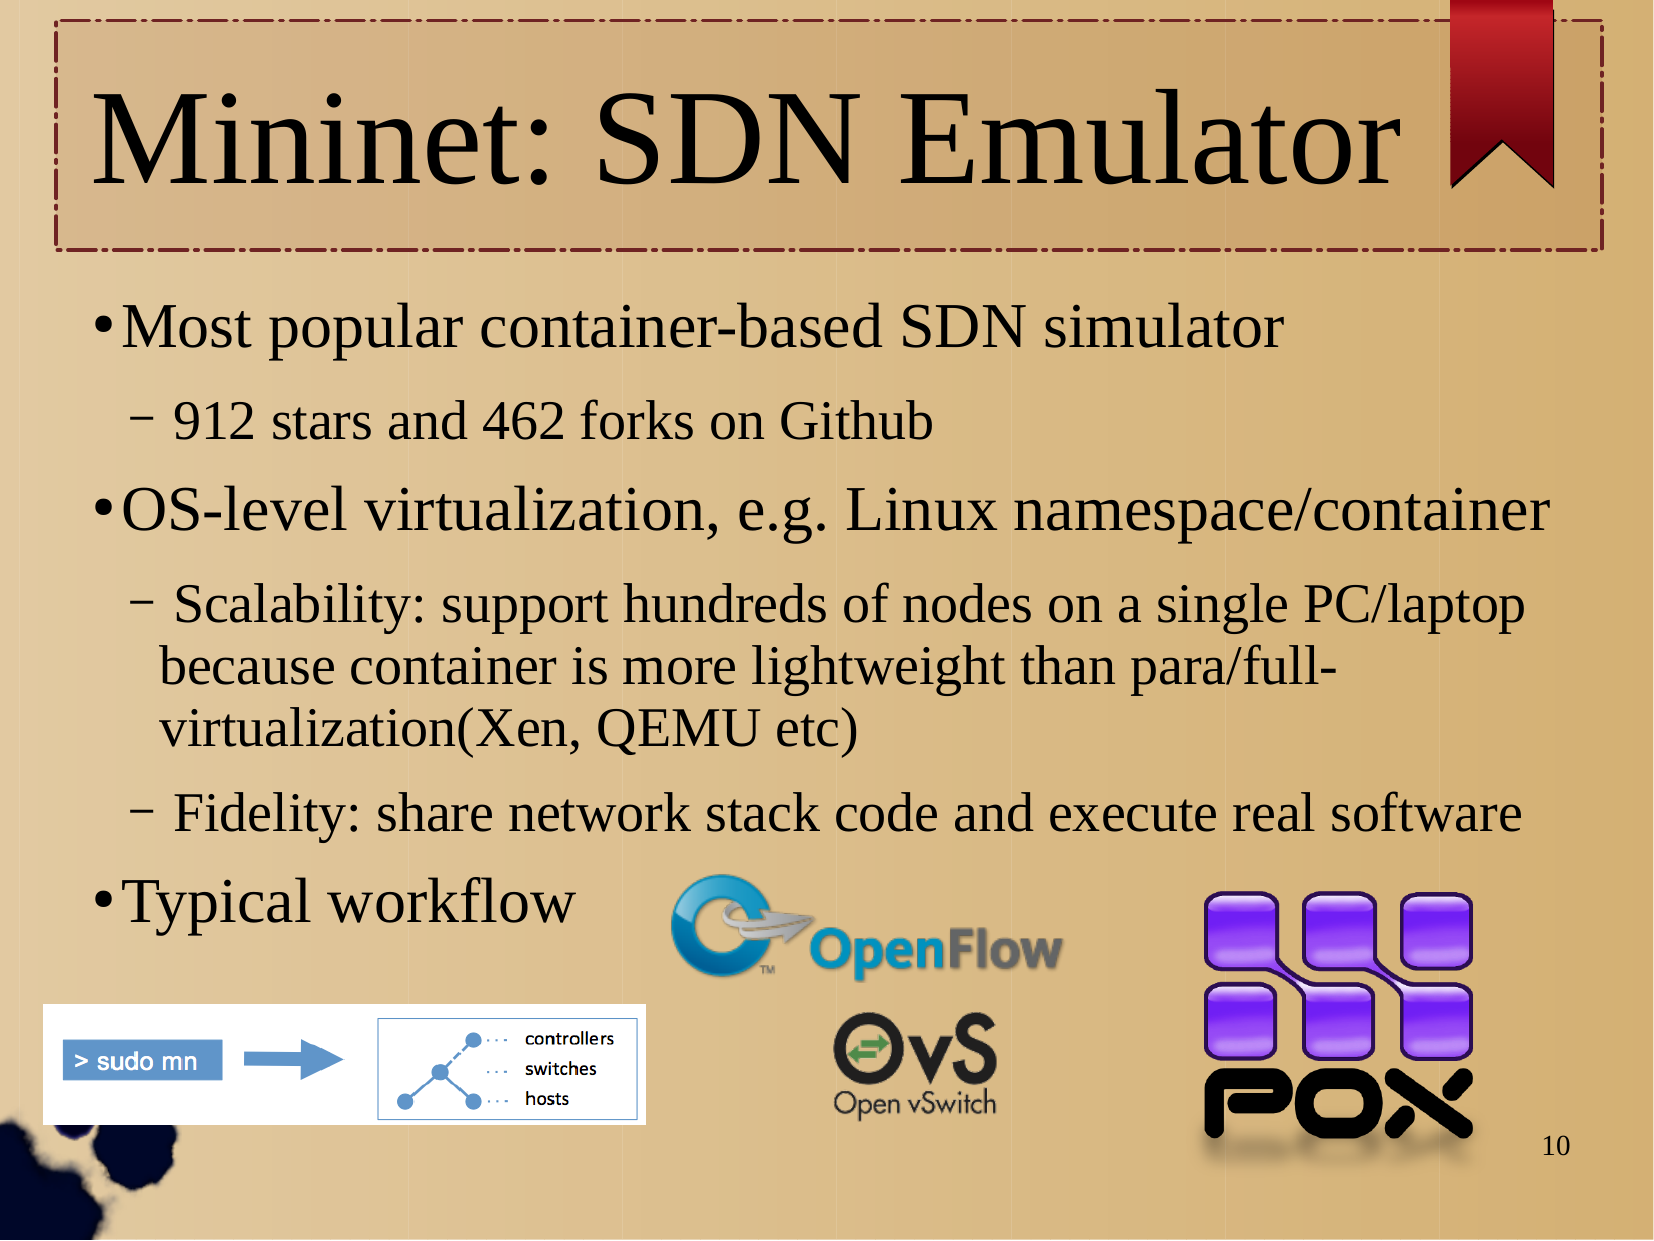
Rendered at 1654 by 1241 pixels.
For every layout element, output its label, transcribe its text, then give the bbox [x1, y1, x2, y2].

picture [43, 1004, 646, 1126]
picture [1166, 870, 1509, 1199]
title Mininet: SDN Emulator [82, 47, 1412, 229]
list Most popular container-based SDN simulator 912 stars and 462 forks on Github OS-level virtualization, e.g. Linux namespace/container Scalability: support hundreds of nodes on a single PC/laptop because container is more lightweight than para/full-virtualization(Xen, QEMU etc) Fidelity: share network stack code and execute real software Typical workflow [82, 290, 1571, 1010]
picture [642, 870, 1068, 983]
picture [825, 1004, 1006, 1126]
